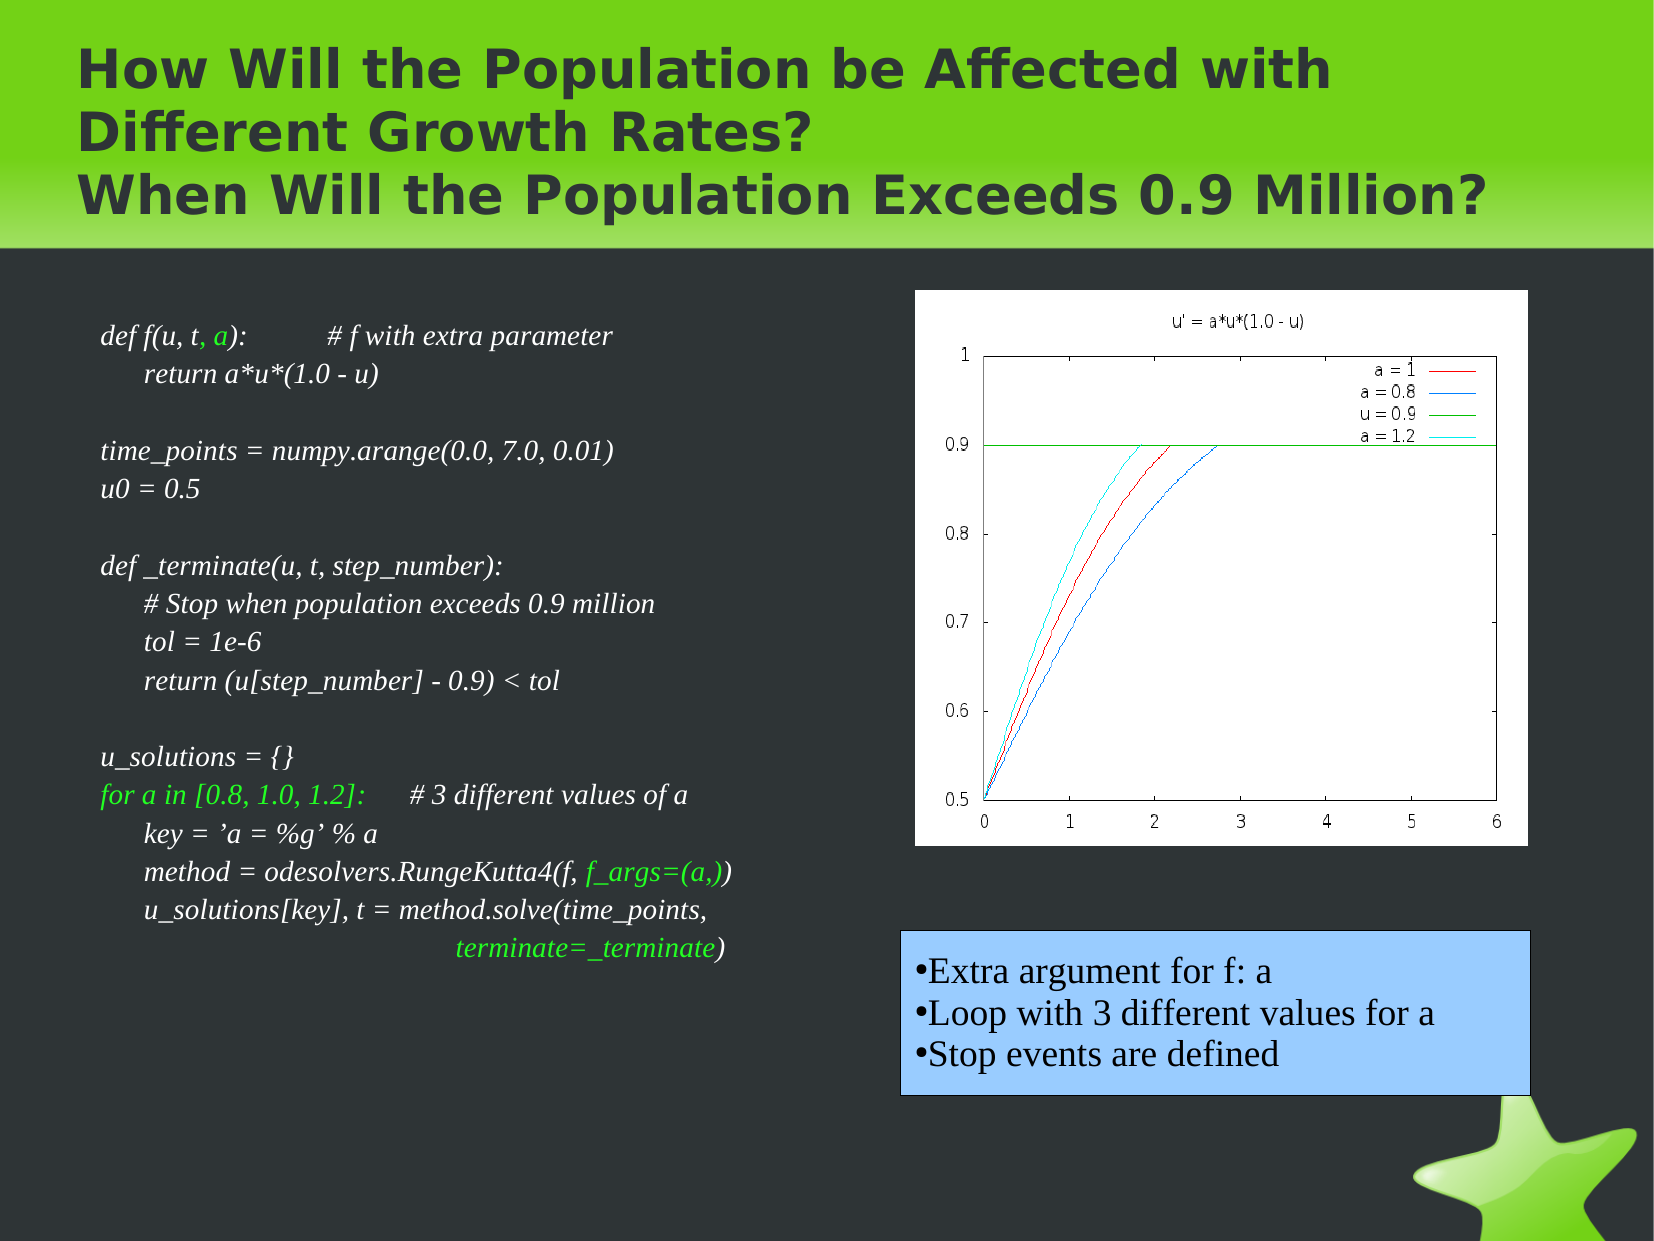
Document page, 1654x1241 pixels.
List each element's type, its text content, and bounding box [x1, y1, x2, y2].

picture [0, 0, 1654, 1241]
title How Will the Population be Affected with Different Growth Rates? When Will the Population Exceeds 0.9 Million? [76, 29, 1565, 237]
text_box Extra argument for f: a Loop with 3 different values for a Stop events are defined [900, 930, 1531, 1096]
list def f(u, t, a): # f with extra parameter return a*u*(1.0 - u) time_points = numpy.arange(0.0, 7.0, 0.01) u0 = 0.5 def _terminate(u, t, step_number): # Stop when population exceeds 0.9 million tol = 1e-6 return (u[step_number] - 0.9) < tol u_solutions = {} for a in [0.8, 1.0, 1.2]: # 3 different values of a key = ’a = %g’ % a method = odesolvers.RungeKutta4(f, f_args=(a,)) u_solutions[key], t = method.solve(time_points, terminate=_terminate) [82, 319, 809, 1139]
